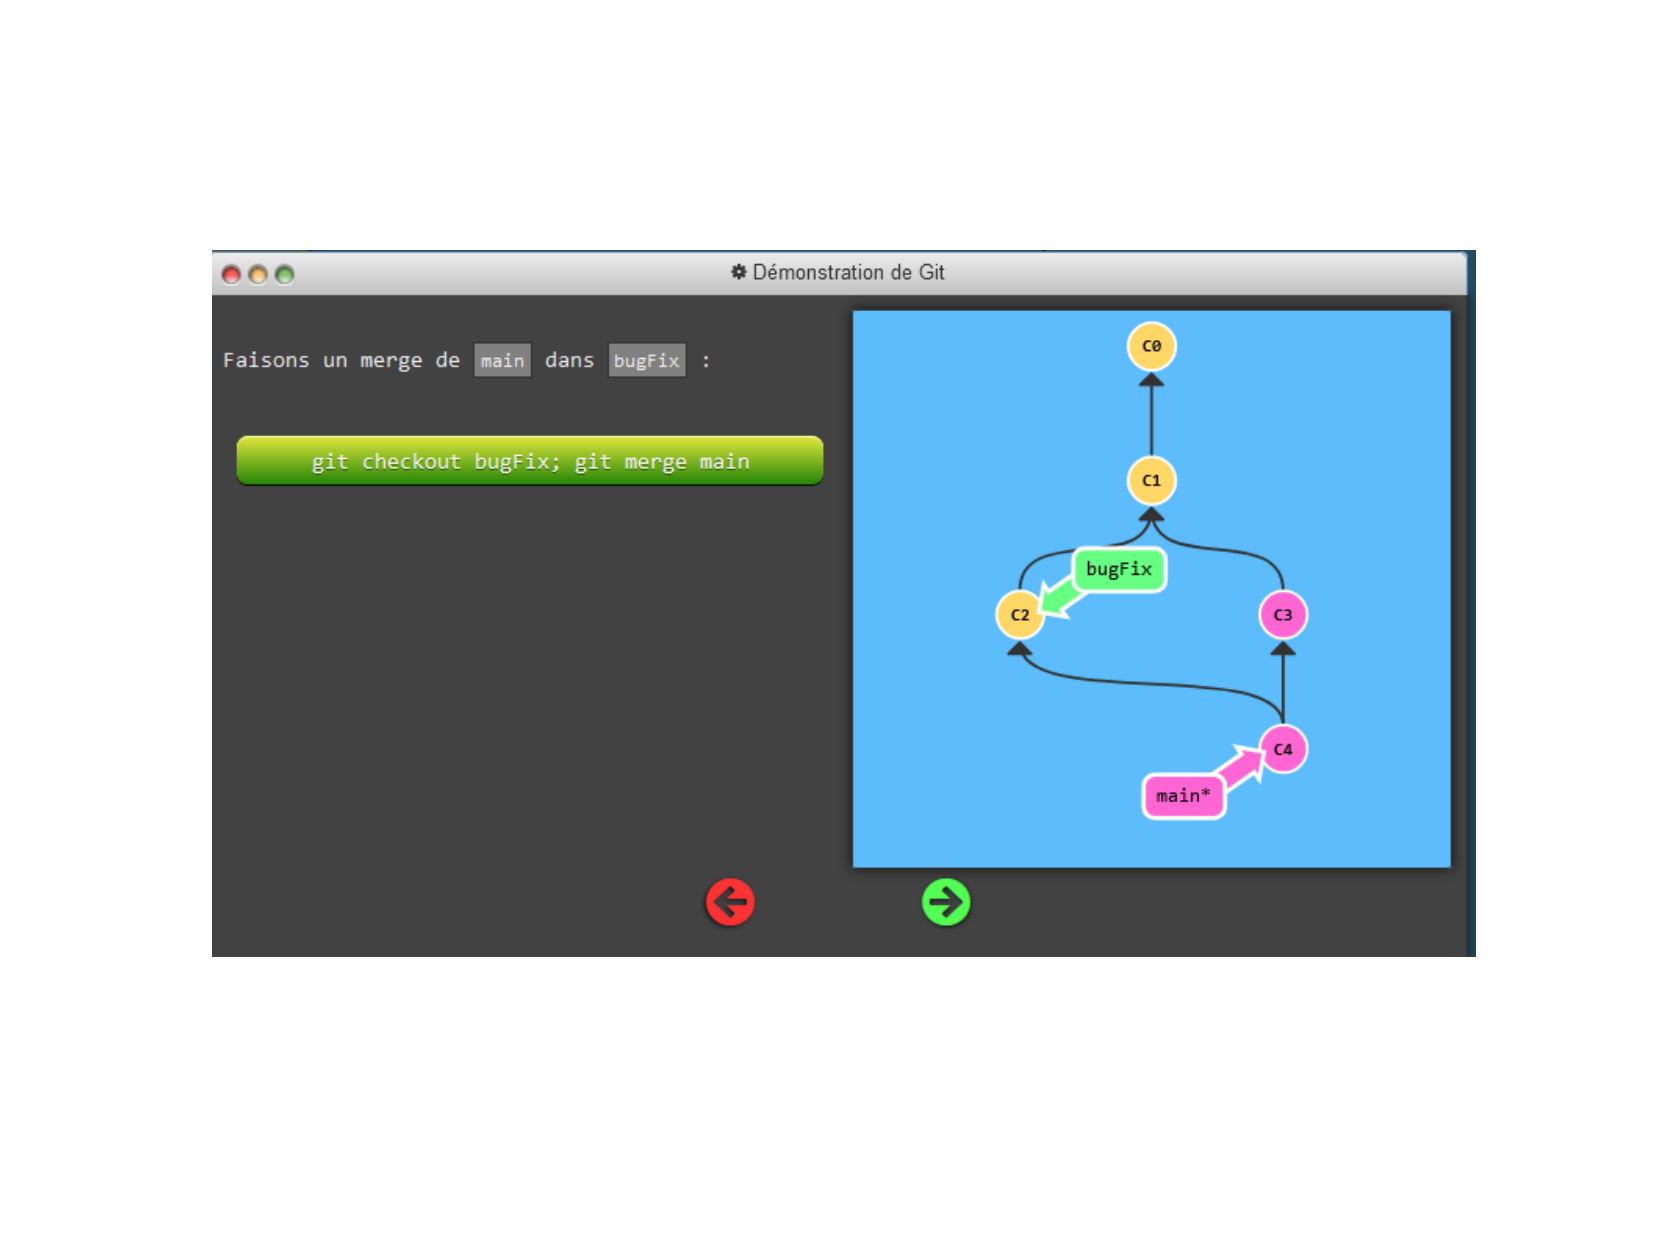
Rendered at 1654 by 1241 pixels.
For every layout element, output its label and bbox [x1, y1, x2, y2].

picture [212, 250, 1476, 957]
